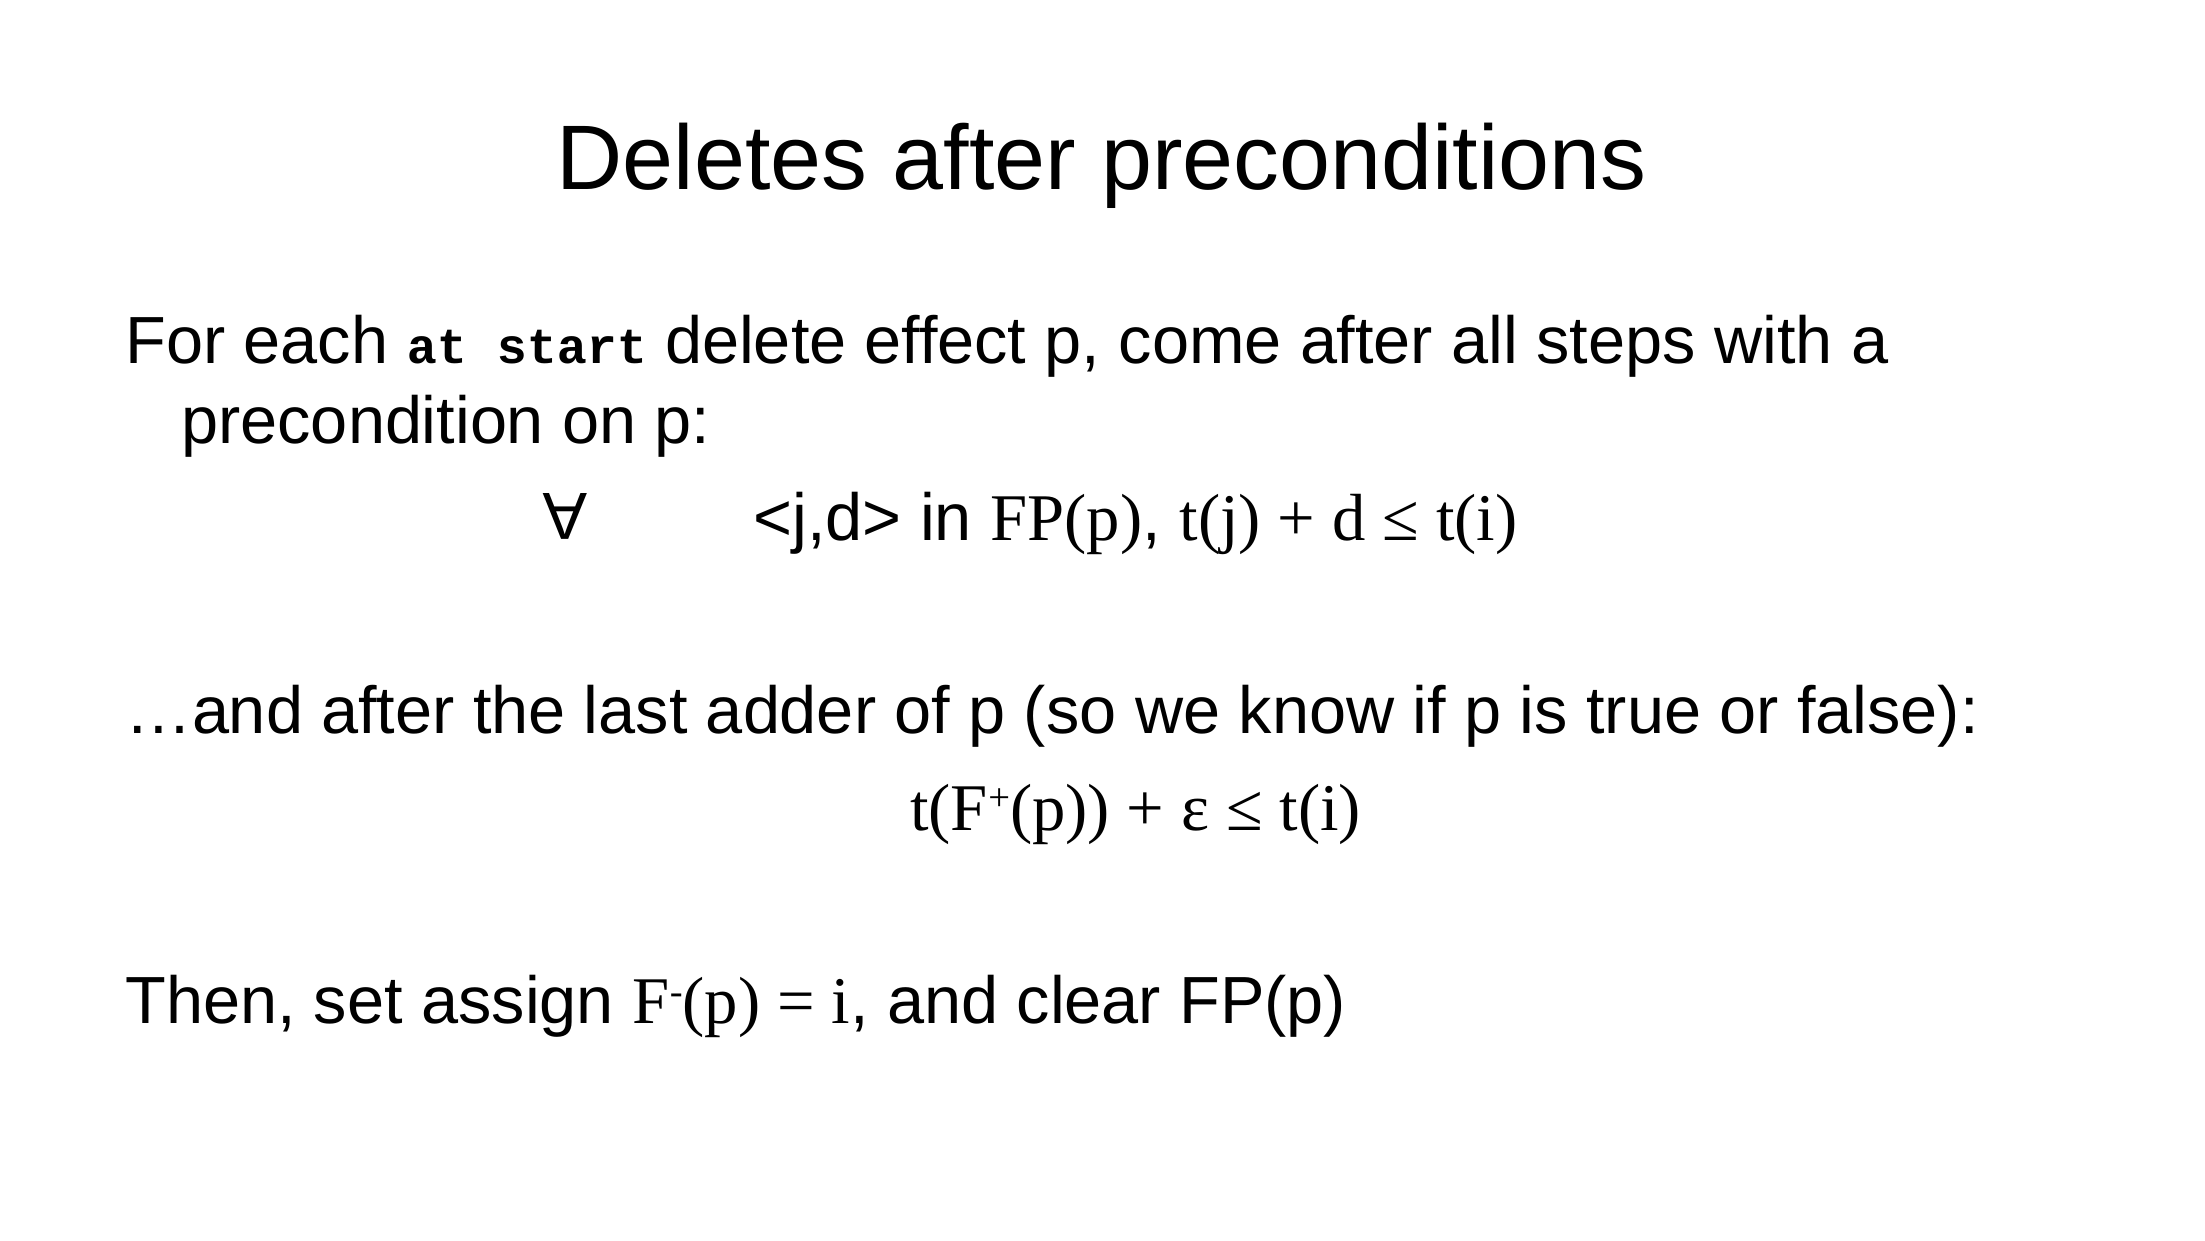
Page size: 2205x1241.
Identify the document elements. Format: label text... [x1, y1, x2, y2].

text_box A [527, 472, 602, 568]
list For each at start delete effect p, come after all steps with a precondition on p: <j,d> in FP(p), t(j) + d ≤ t(i) …and after the last adder of p (so we know if p is true or false): t(F+(p)) + ε ≤ t(i) Then, set assign F-(p) = i, and clear FP(p) [110, 289, 2162, 1180]
title Deletes after preconditions [110, 49, 2095, 257]
